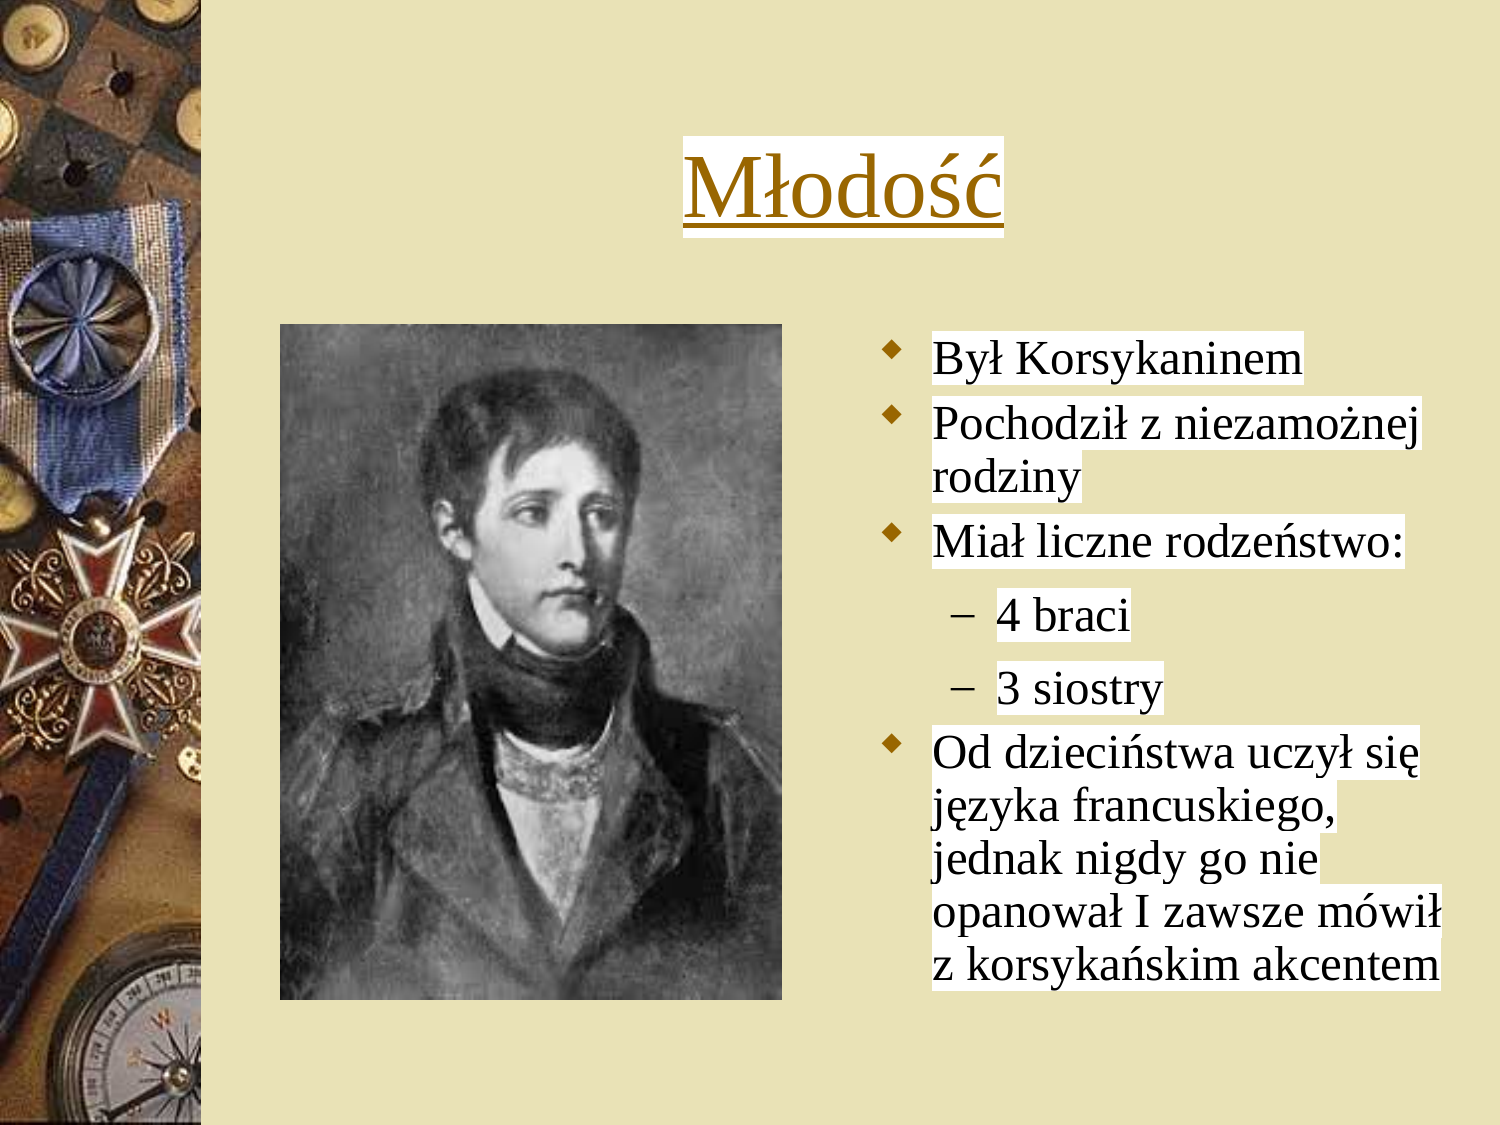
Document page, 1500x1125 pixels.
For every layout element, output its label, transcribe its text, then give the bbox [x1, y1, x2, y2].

list Był Korsykaninem Pochodził z niezamożnej rodziny Miał liczne rodzeństwo: 4 braci 3 siostry Od dzieciństwa uczył się języka francuskiego, jednak nigdy go nie opanował I zawsze mówił z korsykańskim akcentem [862, 324, 1476, 1000]
title Młodość [224, 87, 1463, 275]
picture [0, 0, 201, 1125]
picture [280, 324, 782, 1000]
